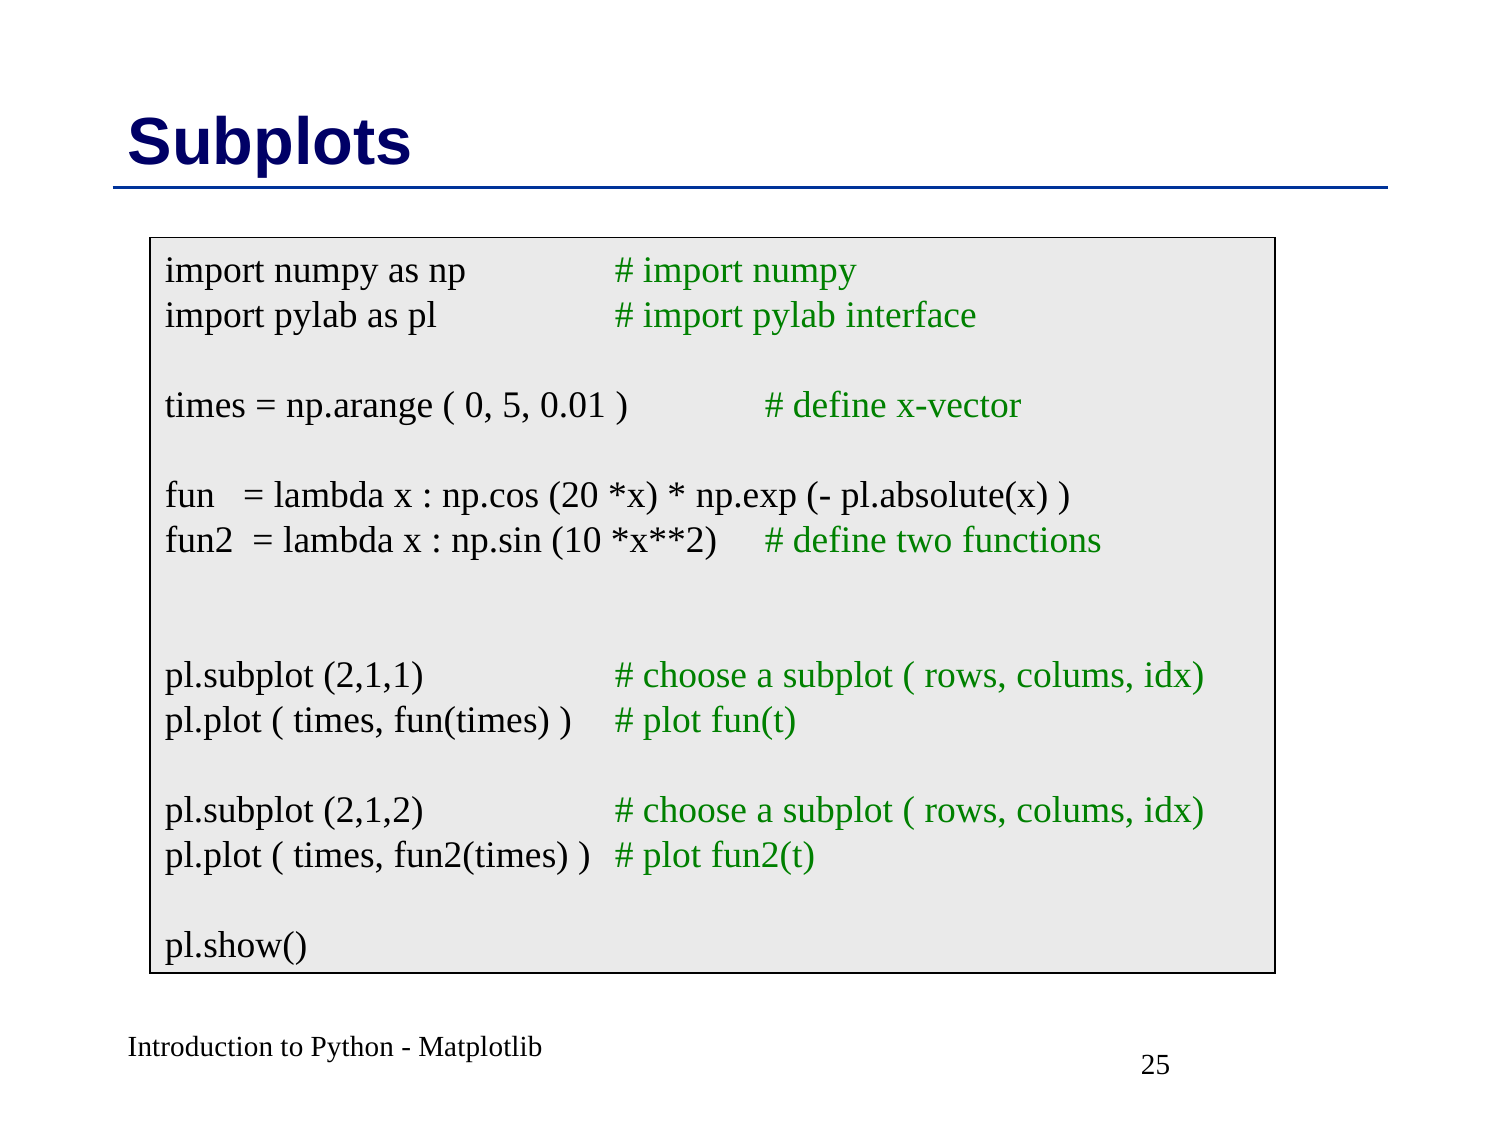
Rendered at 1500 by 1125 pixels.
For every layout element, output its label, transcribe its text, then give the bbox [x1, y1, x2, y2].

text_box Introduction to Python - Matplotlib [112, 1025, 501, 1101]
text_box import numpy as np # import numpy import pylab as pl # import pylab interface times = np.arange ( 0, 5, 0.01 ) # define x-vector fun = lambda x : np.cos (20 *x) * np.exp (- pl.absolute(x) ) fun2 = lambda x : np.sin (10 *x**2) # define two functions pl.subplot (2,1,1) # choose a subplot ( rows, colums, idx) pl.plot ( times, fun(times) ) # plot fun(t) pl.subplot (2,1,2) # choose a subplot ( rows, colums, idx) pl.plot ( times, fun2(times) ) # plot fun2(t) pl.show() [150, 237, 1276, 973]
title Subplots [112, 89, 1388, 186]
text_box <number> [1074, 1025, 1388, 1101]
